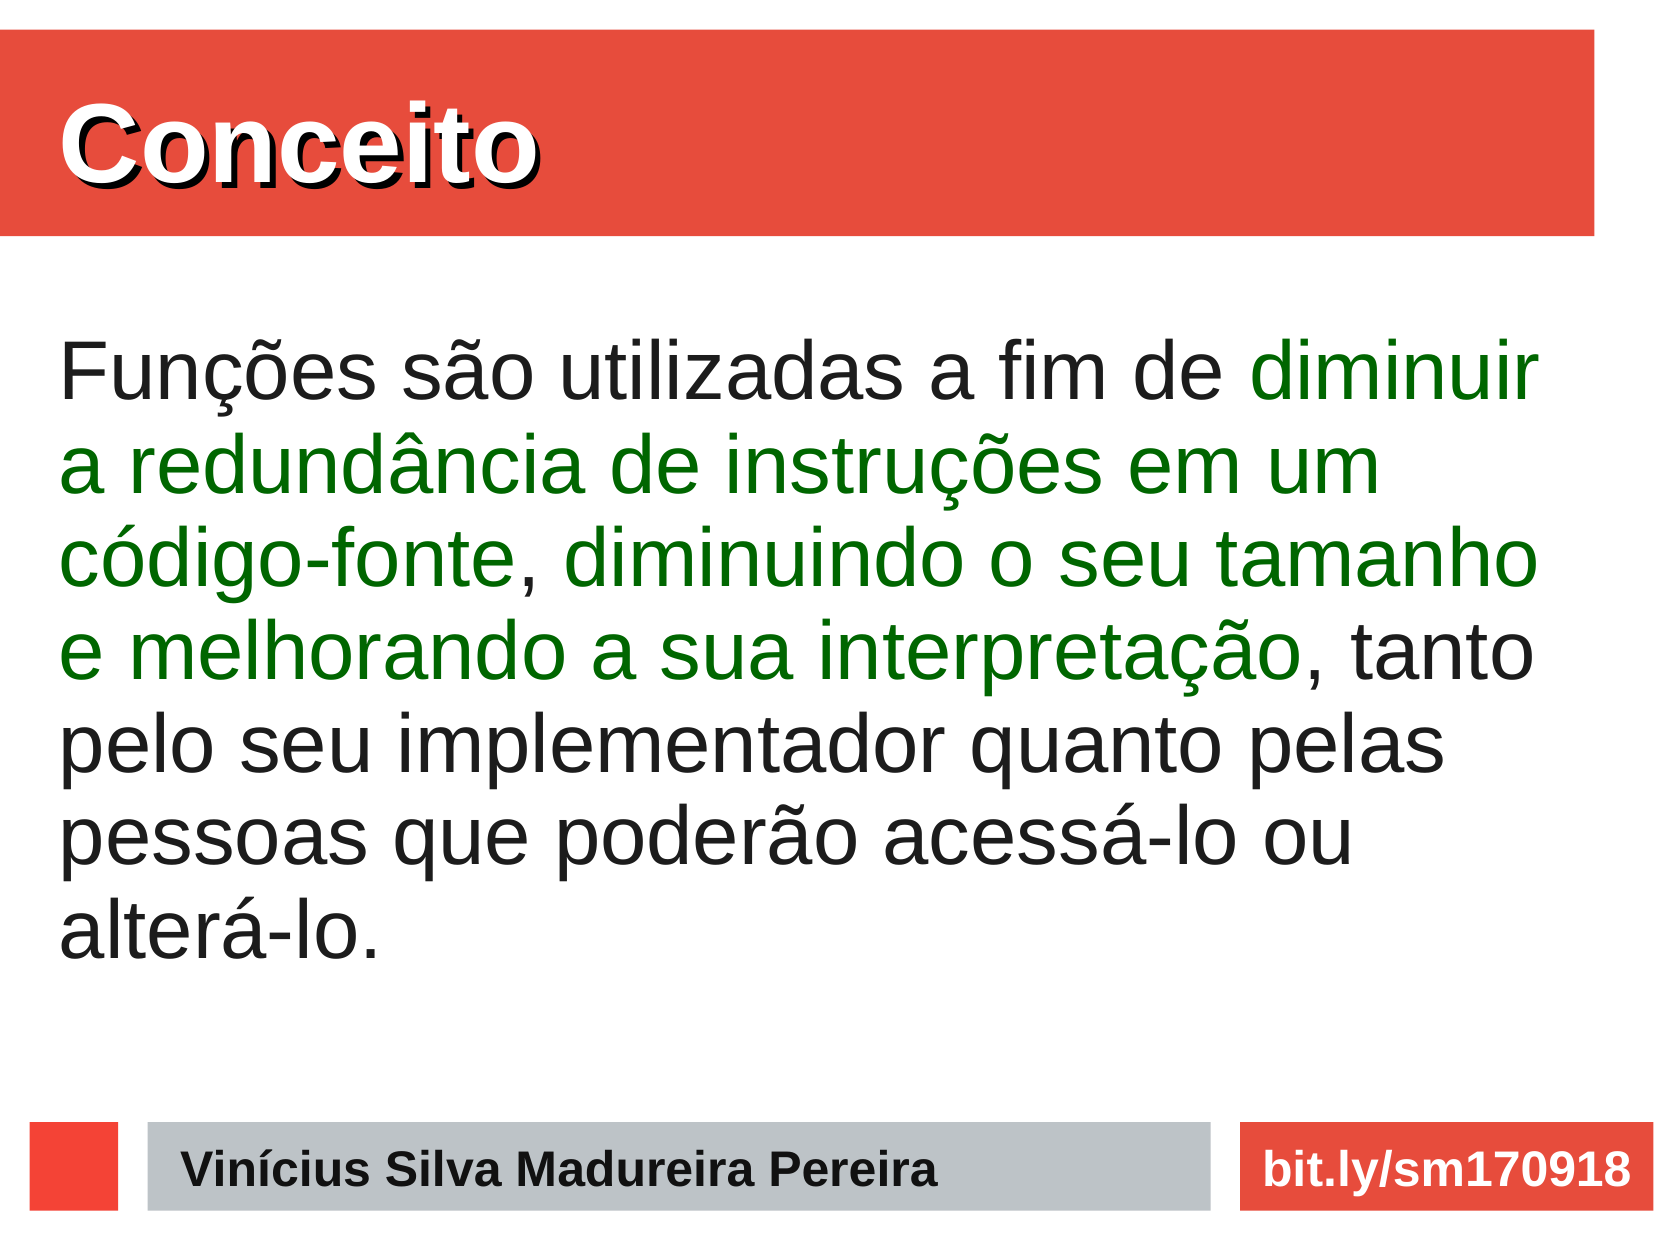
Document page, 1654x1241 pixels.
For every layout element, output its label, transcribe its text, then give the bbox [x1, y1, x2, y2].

title Conceito [59, 59, 1595, 207]
text_box bit.ly/sm170918 [1228, 1133, 1654, 1205]
text_box Vinícius Silva Madureira Pereira [165, 1133, 1170, 1205]
list Funções são utilizadas a fim de diminuir a redundância de instruções em um código-fonte, diminuindo o seu tamanho e melhorando a sua interpretação, tanto pelo seu implementador quanto pelas pessoas que poderão acessá-lo ou alterá-lo. [59, 324, 1565, 1093]
